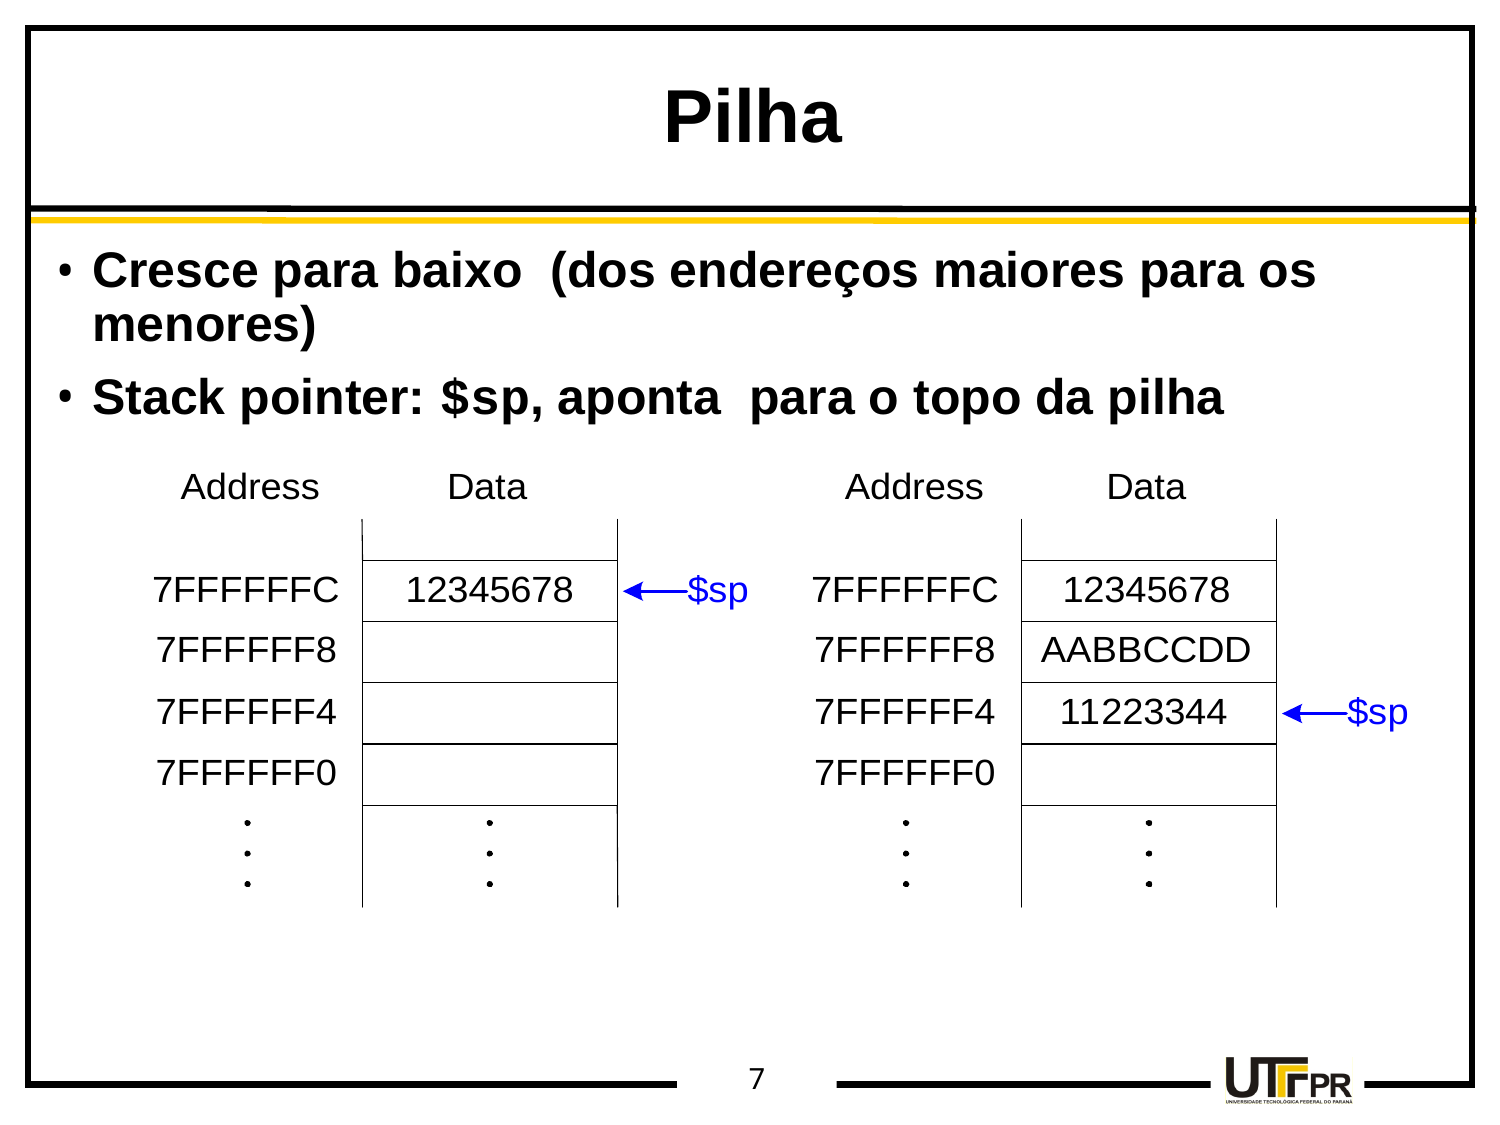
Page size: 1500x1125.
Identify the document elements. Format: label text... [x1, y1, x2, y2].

picture [1225, 1057, 1353, 1104]
chart [75, 453, 1438, 953]
list Cresce para baixo (dos endereços maiores para os menores) Stack pointer: $sp, aponta para o topo da pilha [41, 237, 1447, 945]
title Pilha [29, 29, 1477, 207]
